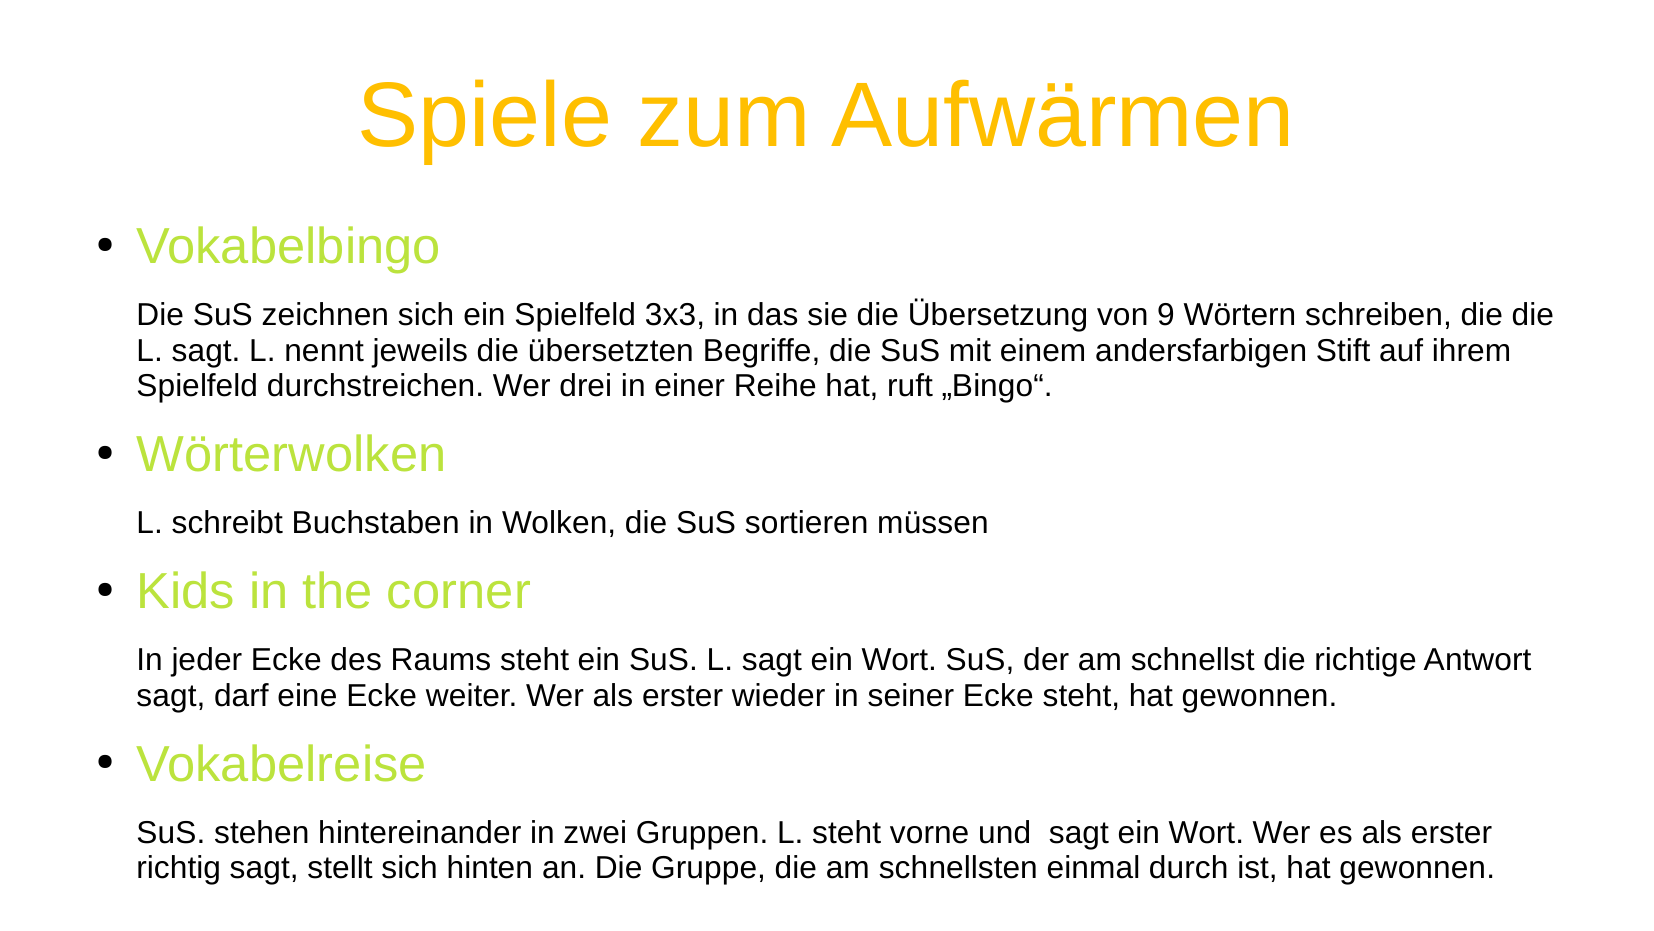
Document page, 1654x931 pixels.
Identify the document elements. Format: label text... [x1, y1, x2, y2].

list Vokabelbingo Die SuS zeichnen sich ein Spielfeld 3x3, in das sie die Übersetzung von 9 Wörtern schreiben, die die L. sagt. L. nennt jeweils die übersetzten Begriffe, die SuS mit einem andersfarbigen Stift auf ihrem Spielfeld durchstreichen. Wer drei in einer Reihe hat, ruft „Bingo“. Wörterwolken L. schreibt Buchstaben in Wolken, die SuS sortieren müssen Kids in the corner In jeder Ecke des Raums steht ein SuS. L. sagt ein Wort. SuS, der am schnellst die richtige Antwort sagt, darf eine Ecke weiter. Wer als erster wieder in seiner Ecke steht, hat gewonnen. Vokabelreise SuS. stehen hintereinander in zwei Gruppen. L. steht vorne und sagt ein Wort. Wer es als erster richtig sagt, stellt sich hinten an. Die Gruppe, die am schnellsten einmal durch ist, hat gewonnen. [82, 217, 1571, 886]
title Spiele zum Aufwärmen [82, 37, 1571, 193]
